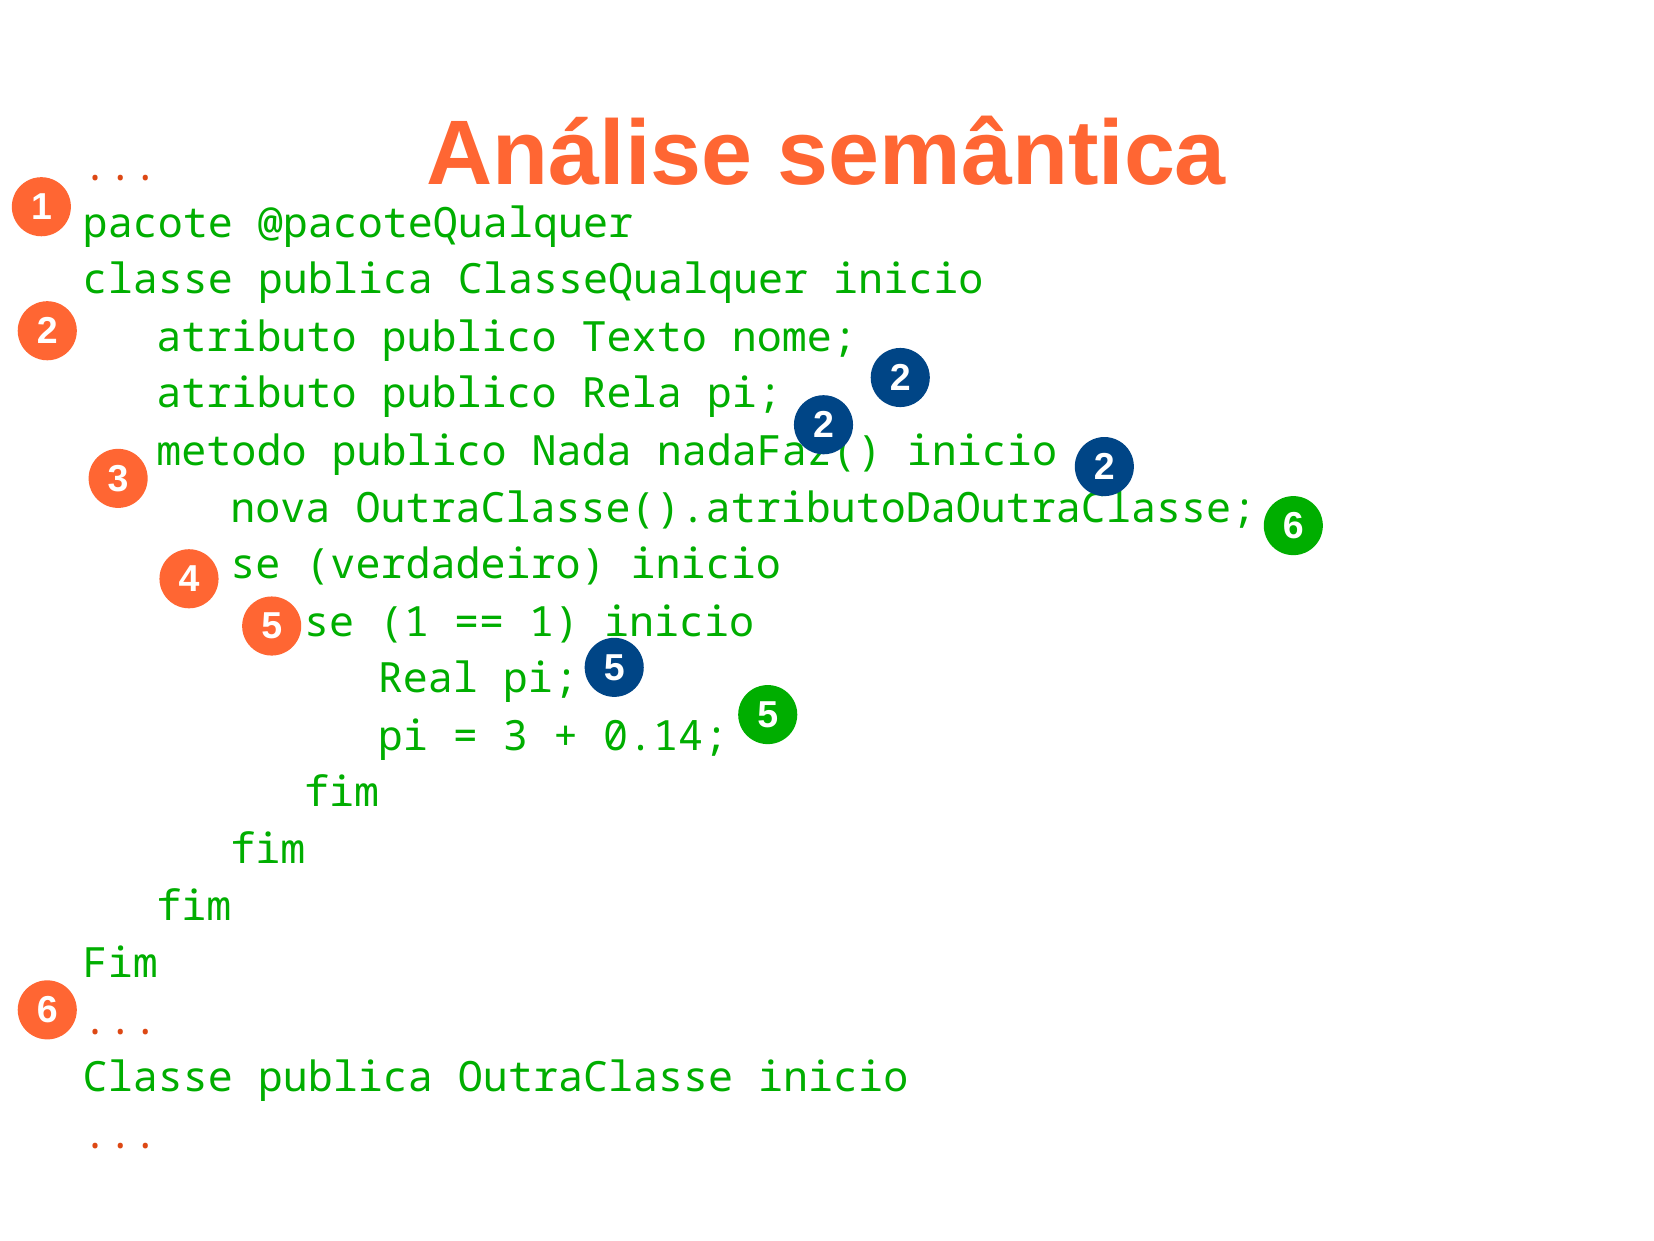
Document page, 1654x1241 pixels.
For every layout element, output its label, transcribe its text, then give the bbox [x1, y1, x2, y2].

text_box 5 [242, 596, 302, 656]
text_box 5 [584, 637, 644, 697]
text_box 6 [17, 980, 77, 1040]
text_box 4 [159, 549, 219, 609]
text_box 5 [738, 685, 798, 745]
text_box 6 [1263, 496, 1323, 556]
text_box 2 [17, 301, 77, 361]
text_box 3 [88, 448, 148, 508]
subtitle ... pacote @pacoteQualquer classe publica ClasseQualquer inicio atributo publico Texto nome; atributo publico Rela pi; metodo publico Nada nadaFaz() inicio nova OutraClasse().atributoDaOutraClasse; se (verdadeiro) inicio se (1 == 1) inicio Real pi; pi = 3 + 0.14; fim fim fim Fim ... Classe publica OutraClasse inicio ... [82, 211, 1538, 1086]
text_box 2 [793, 395, 854, 455]
text_box 2 [1074, 437, 1134, 497]
text_box 2 [870, 347, 930, 408]
text_box 1 [11, 177, 71, 237]
title Análise semântica [82, 49, 1571, 257]
